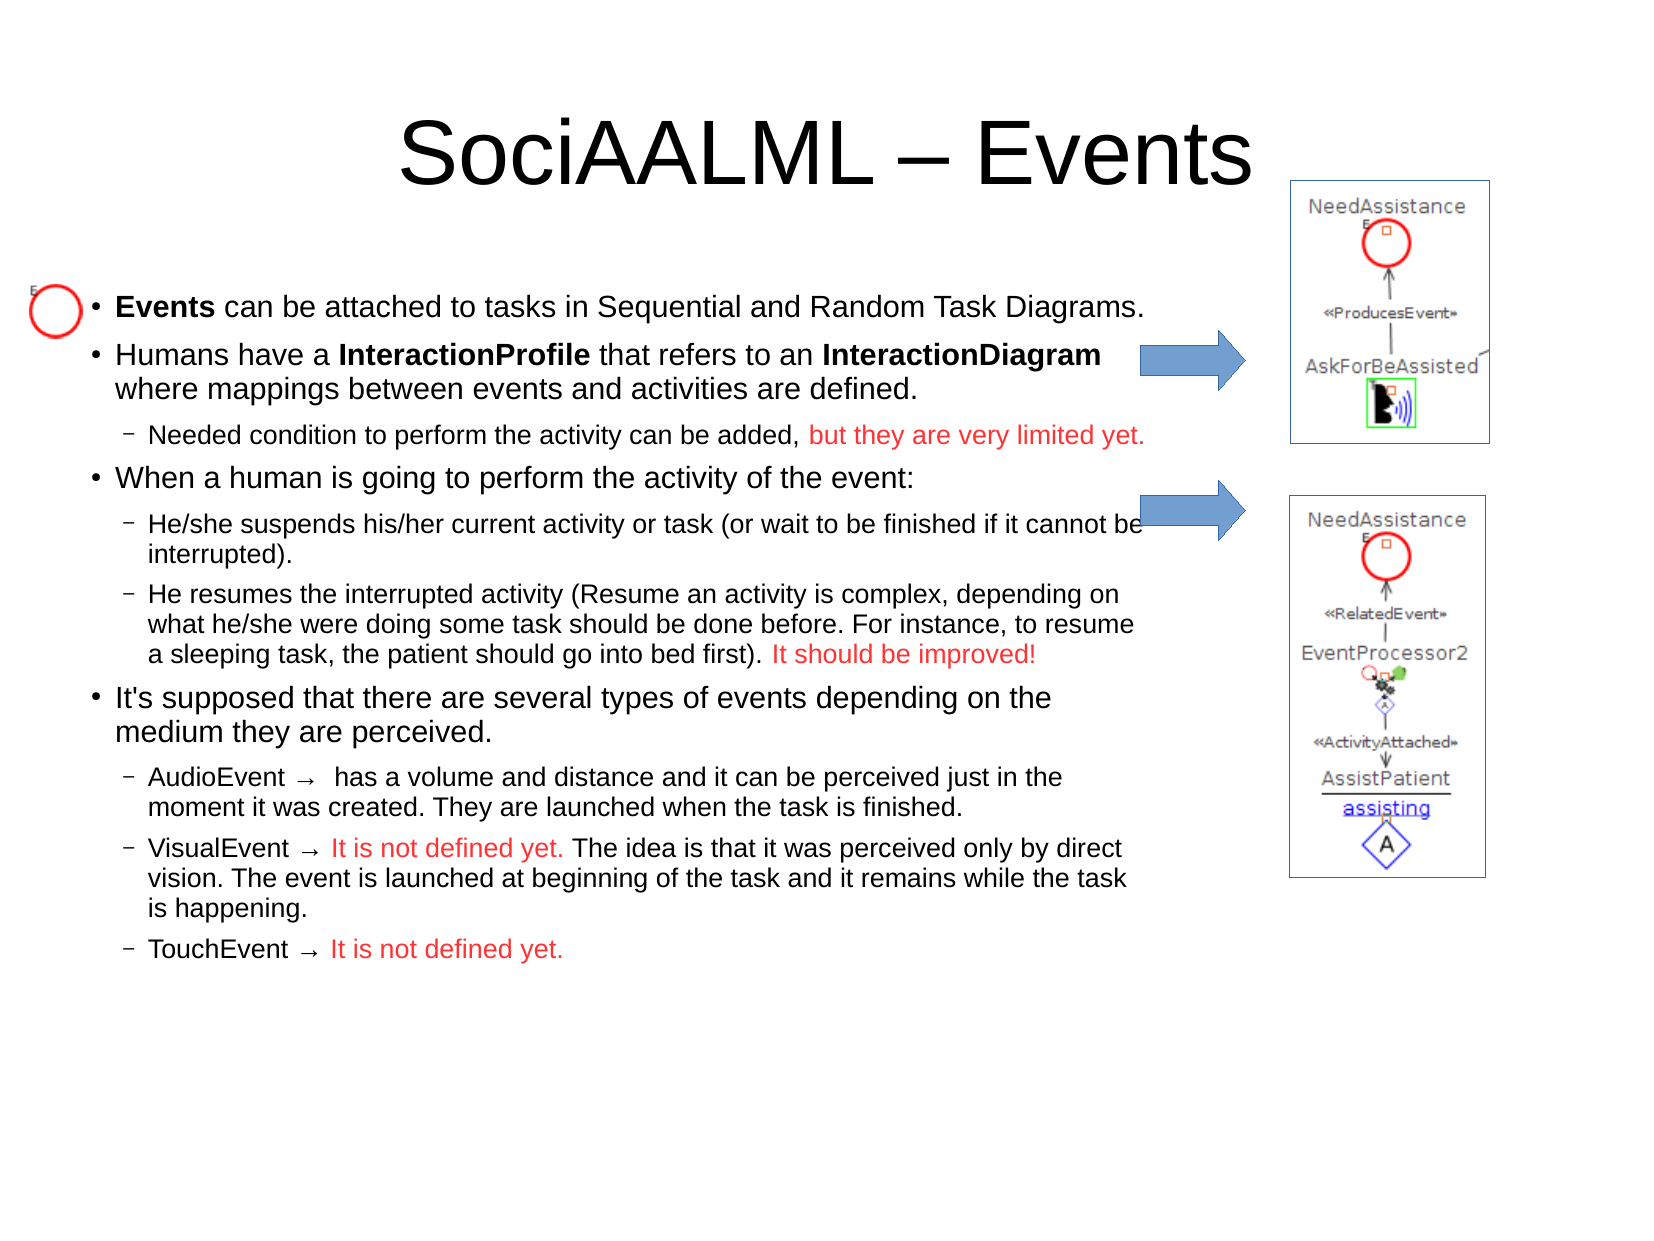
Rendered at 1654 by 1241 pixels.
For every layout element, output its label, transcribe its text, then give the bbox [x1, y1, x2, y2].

text_box [1140, 480, 1246, 541]
title SociAALML – Events [82, 49, 1571, 257]
picture [29, 284, 83, 339]
list Events can be attached to tasks in Sequential and Random Task Diagrams. Humans have a InteractionProfile that refers to an InteractionDiagram where mappings between events and activities are defined. Needed condition to perform the activity can be added, but they are very limited yet. When a human is going to perform the activity of the event: He/she suspends his/her current activity or task (or wait to be finished if it cannot be interrupted). He resumes the interrupted activity (Resume an activity is complex, depending on what he/she were doing some task should be done before. For instance, to resume a sleeping task, the patient should go into bed first). It should be improved! It's supposed that there are several types of events depending on the medium they are perceived. AudioEvent → has a volume and distance and it can be perceived just in the moment it was created. They are launched when the task is finished. VisualEvent → It is not defined yet. The idea is that it was perceived only by direct vision. The event is launched at beginning of the task and it remains while the task is happening. TouchEvent → It is not defined yet. [82, 290, 1156, 1010]
text_box [1140, 330, 1246, 391]
picture [1290, 179, 1490, 444]
picture [1289, 494, 1486, 878]
